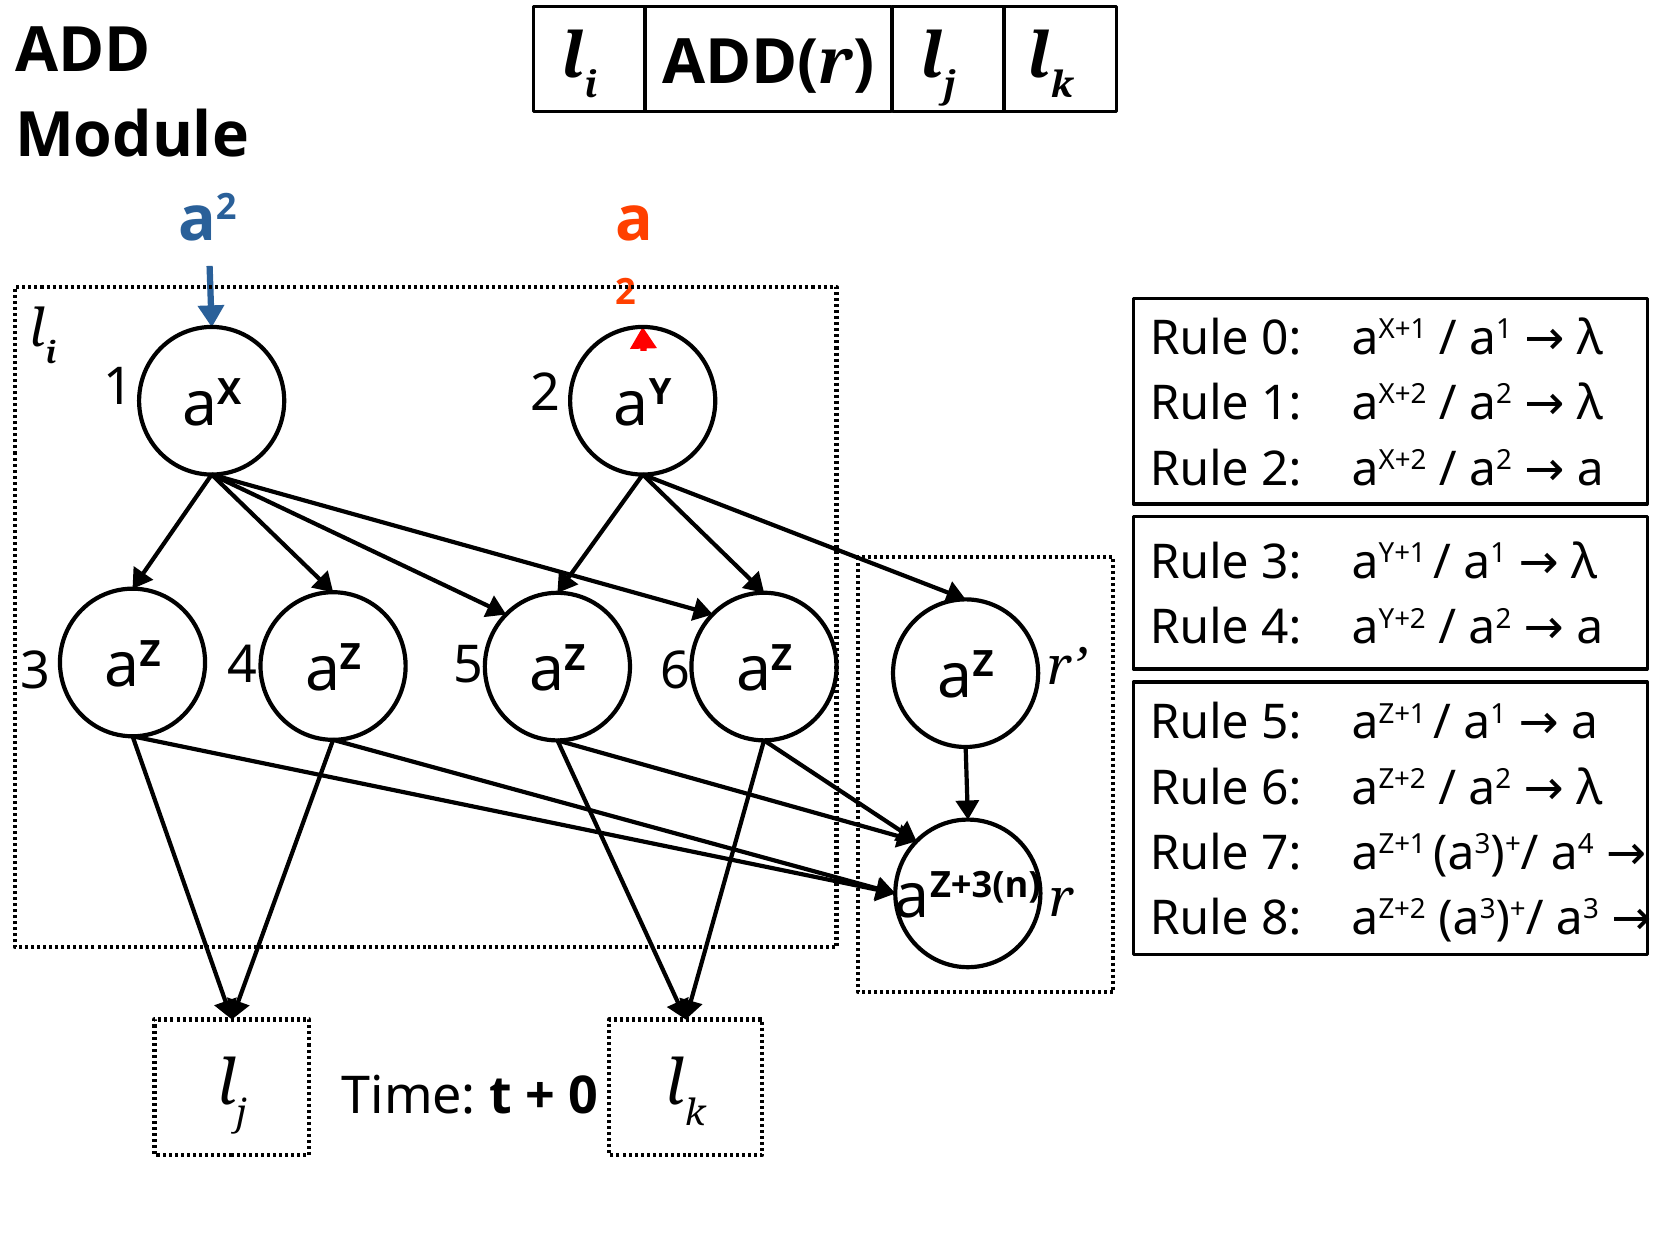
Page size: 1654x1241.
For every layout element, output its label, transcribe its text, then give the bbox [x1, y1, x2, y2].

text_box aZ [893, 599, 1039, 747]
text_box li [15, 272, 91, 386]
text_box lk [1004, 6, 1117, 112]
text_box lk [609, 1019, 763, 1156]
text_box aX [139, 326, 285, 475]
text_box li [533, 6, 645, 112]
text_box 5 [438, 619, 496, 717]
text_box aZ [703, 592, 837, 741]
text_box Rule 3: aY+1 / a1 → λ Rule 4: aY+2 / a2 → a [1133, 516, 1648, 669]
text_box lj [154, 1019, 310, 1156]
text_box 2 [515, 347, 573, 446]
text_box aZ [273, 592, 406, 740]
text_box r [1034, 854, 1082, 940]
text_box aZ+3(n) [903, 901, 919, 913]
text_box 1 [88, 341, 149, 440]
text_box r’ [1032, 621, 1110, 708]
text_box 6 [645, 625, 703, 723]
text_box a2 [163, 166, 256, 264]
text_box 3 [5, 625, 67, 723]
text_box lj [892, 6, 1004, 112]
text_box ADD(r) [645, 6, 892, 112]
text_box Time: t + 0 [326, 1050, 575, 1134]
text_box aZ [67, 588, 206, 737]
text_box Rule 0: aX+1 / a1 → λ Rule 1: aX+2 / a2 → λ Rule 2: aX+2 / a2 → a [1133, 298, 1648, 504]
text_box aZ+3(n) [895, 819, 1034, 968]
text_box Rule 5: aZ+1 / a1 → a Rule 6: aZ+2 / a2 → λ Rule 7: aZ+1 (a3)+/ a4 → λ Rule 8: aZ+2 (a3)+/ a3 → a [1133, 681, 1648, 955]
text_box a2 [600, 166, 687, 264]
text_box aY [573, 326, 716, 475]
text_box ADD Module [0, 0, 346, 95]
text_box 4 [212, 619, 273, 717]
text_box aZ [496, 592, 631, 741]
